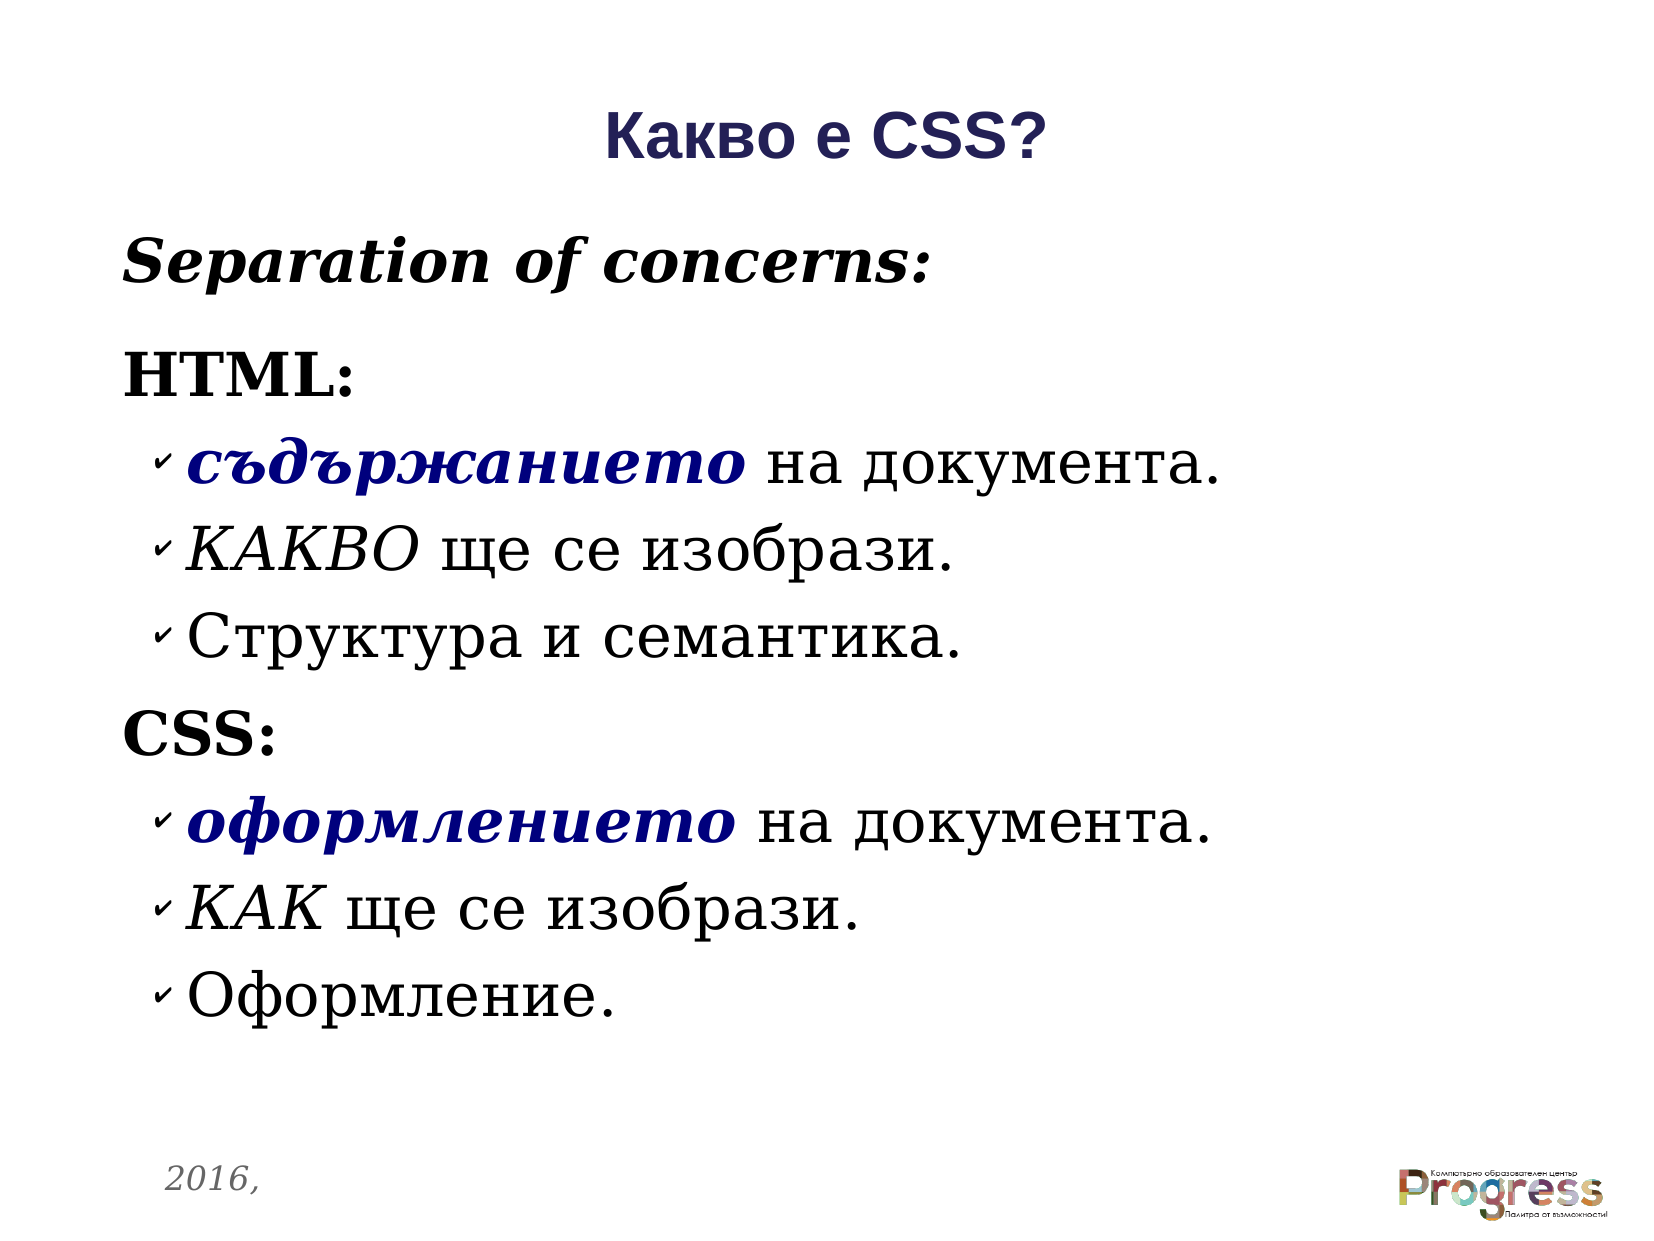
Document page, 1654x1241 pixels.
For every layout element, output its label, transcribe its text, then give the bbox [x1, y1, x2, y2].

picture [1399, 1168, 1613, 1221]
title Какво е CSS? [82, 55, 1571, 216]
list Separation of concerns: HTML: съдържанието на документа. КАКВО ще се изобрази. Структура и семантика. CSS: оформлението на документа. КАК ще се изобрази. Оформление. [90, 225, 1531, 1036]
text_box 2016, Ива Е. Попова [150, 1152, 586, 1201]
